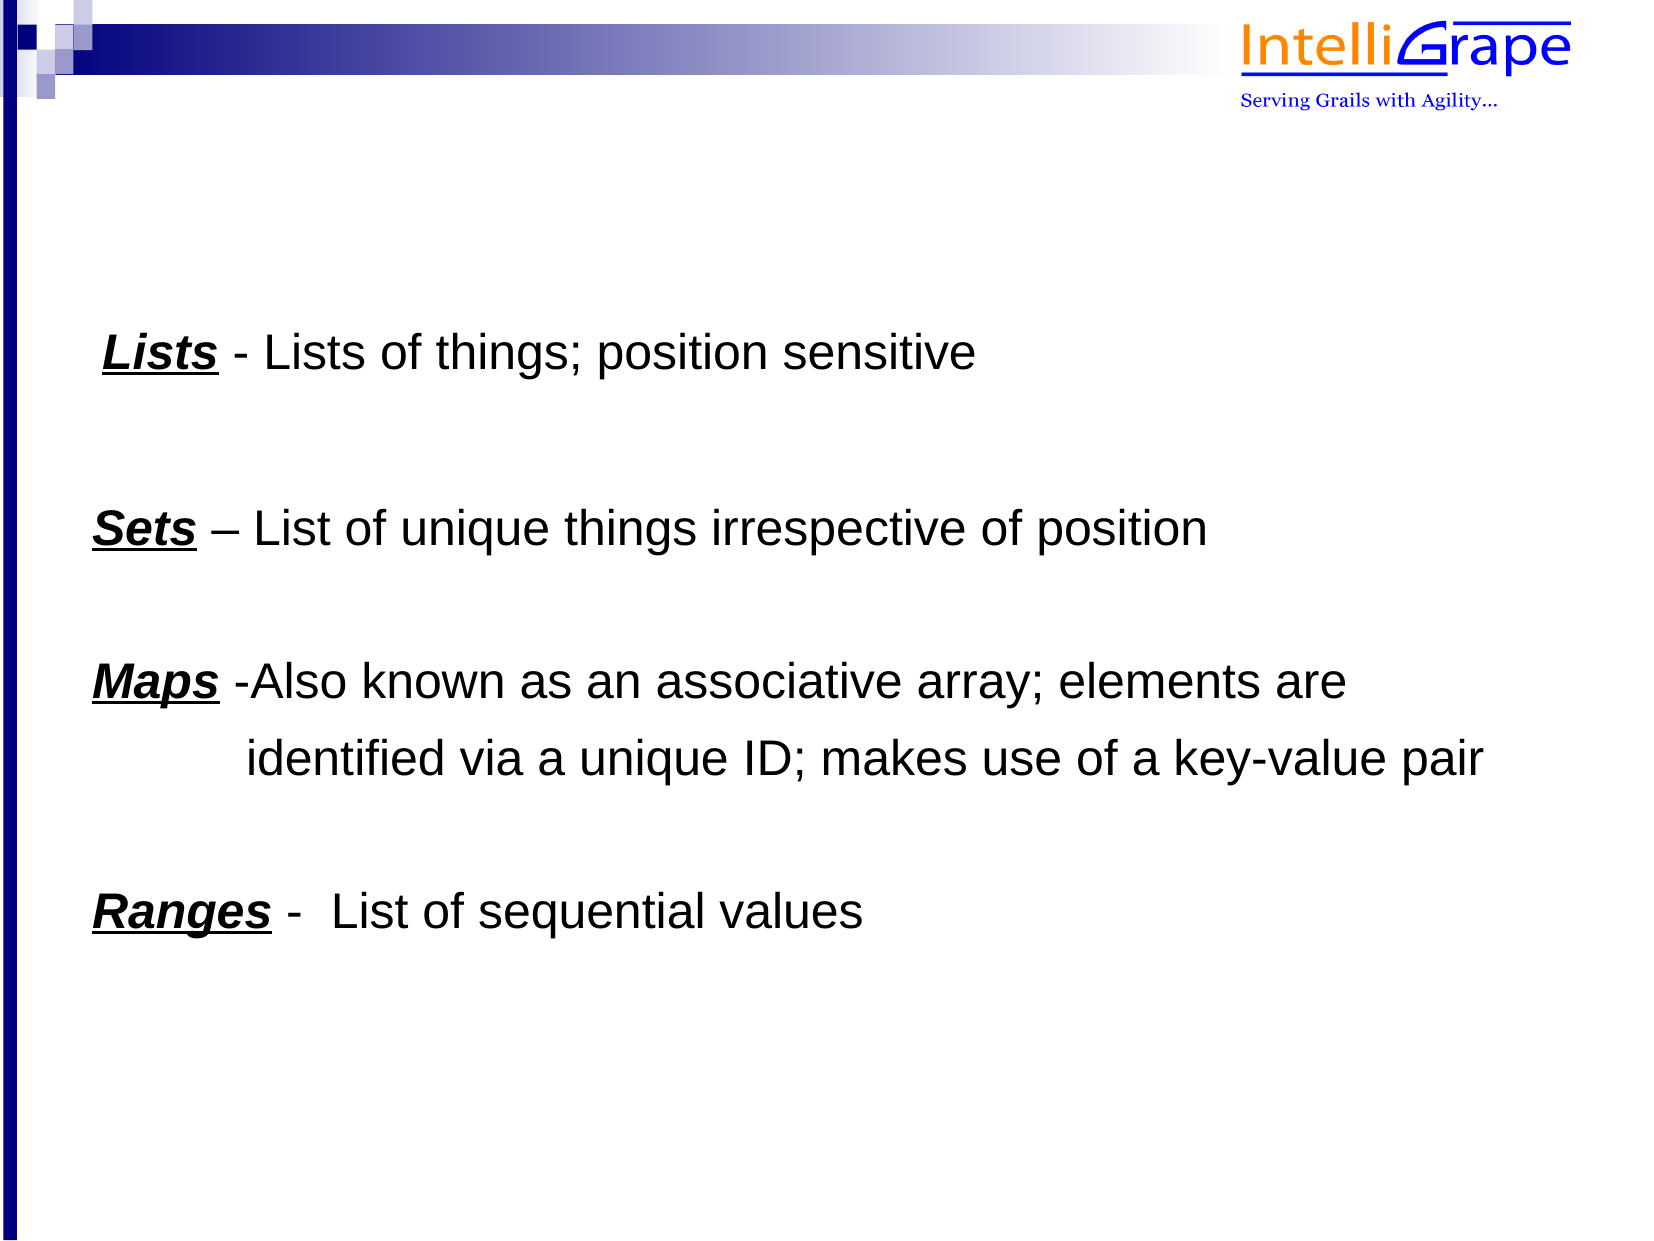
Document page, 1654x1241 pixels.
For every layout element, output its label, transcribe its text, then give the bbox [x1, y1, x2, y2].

picture [1240, 14, 1571, 111]
list Sets – List of unique things irrespective of position Maps -Also known as an associative array; elements are identified via a unique ID; makes use of a key-value pair Ranges - List of sequential values [75, 487, 1563, 1081]
title Lists - Lists of things; position sensitive [87, 225, 1576, 474]
